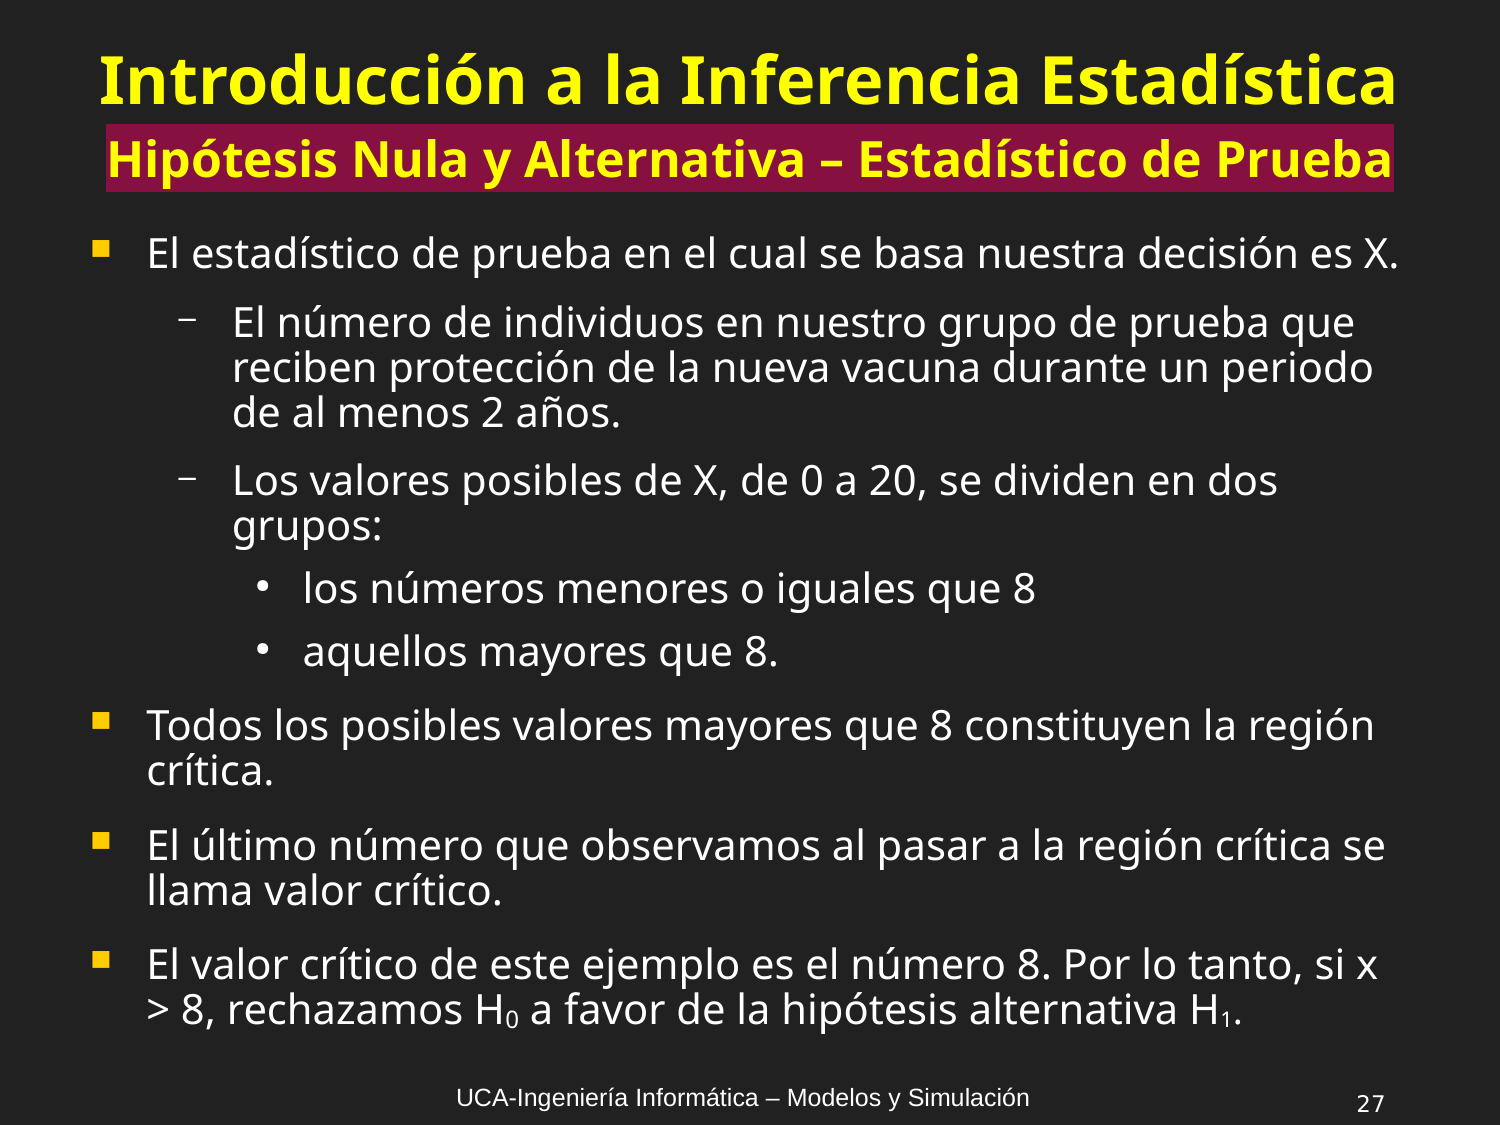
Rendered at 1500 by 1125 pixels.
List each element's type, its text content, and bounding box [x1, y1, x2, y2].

title Introducción a la Inferencia Estadística Hipótesis Nula y Alternativa – Estadístico de Prueba [75, 37, 1426, 188]
list El estadístico de prueba en el cual se basa nuestra decisión es X. El número de individuos en nuestro grupo de prueba que reciben protección de la nueva vacuna durante un periodo de al menos 2 años. Los valores posibles de X, de 0 a 20, se dividen en dos grupos: los números menores o iguales que 8 aquellos mayores que 8. Todos los posibles valores mayores que 8 constituyen la región crítica. El último número que observamos al pasar a la región crítica se llama valor crítico. El valor crítico de este ejemplo es el número 8. Por lo tanto, si x > 8, rechazamos H0 a favor de la hipótesis alternativa H1. [75, 224, 1426, 1043]
